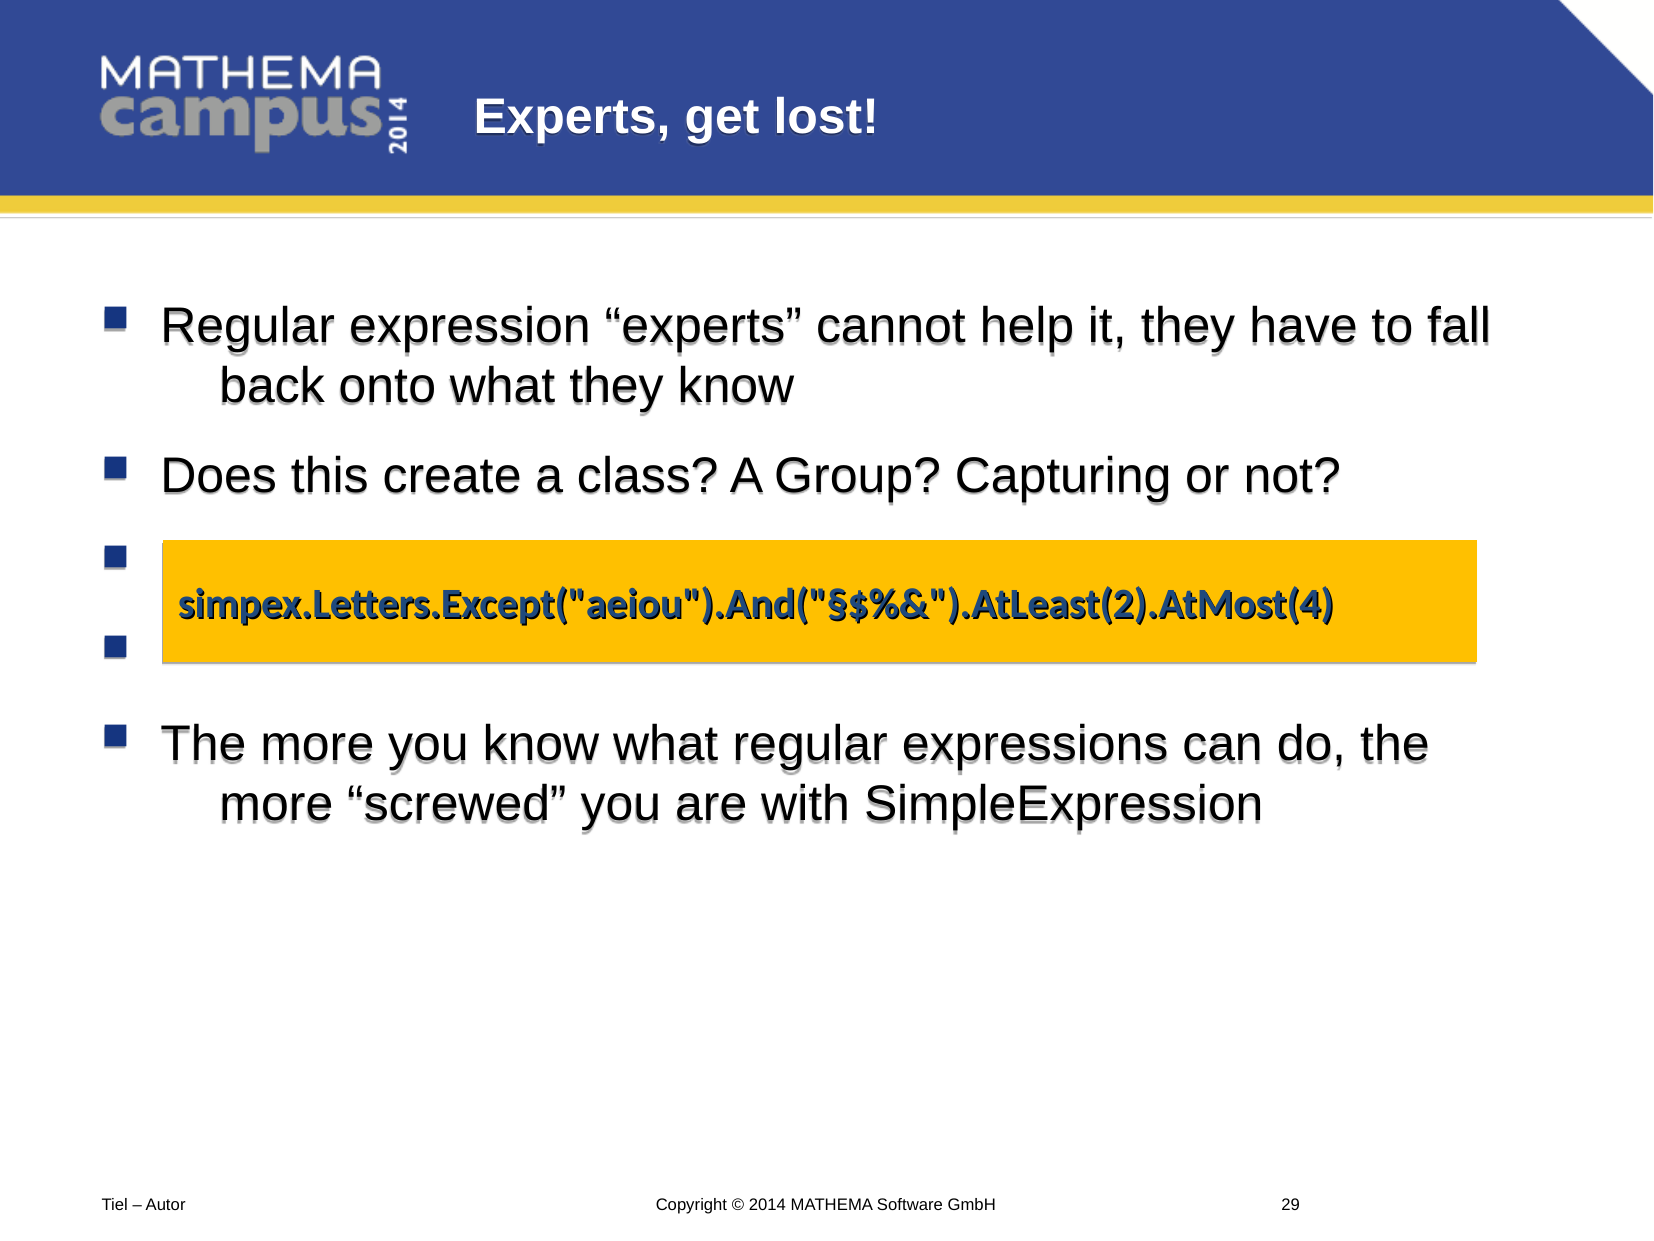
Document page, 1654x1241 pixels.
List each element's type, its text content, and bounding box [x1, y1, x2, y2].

title Experts, get lost! [473, 70, 1547, 158]
list Regular expression “experts” cannot help it, they have to fall back onto what they know Does this create a class? A Group? Capturing or not? The more you know what regular expressions can do, the more “screwed” you are with SimpleExpression [101, 292, 1547, 1140]
text_box simpex.Letters.Except("aeiou").And("§$%&").AtLeast(2).AtMost(4) [163, 540, 1477, 662]
